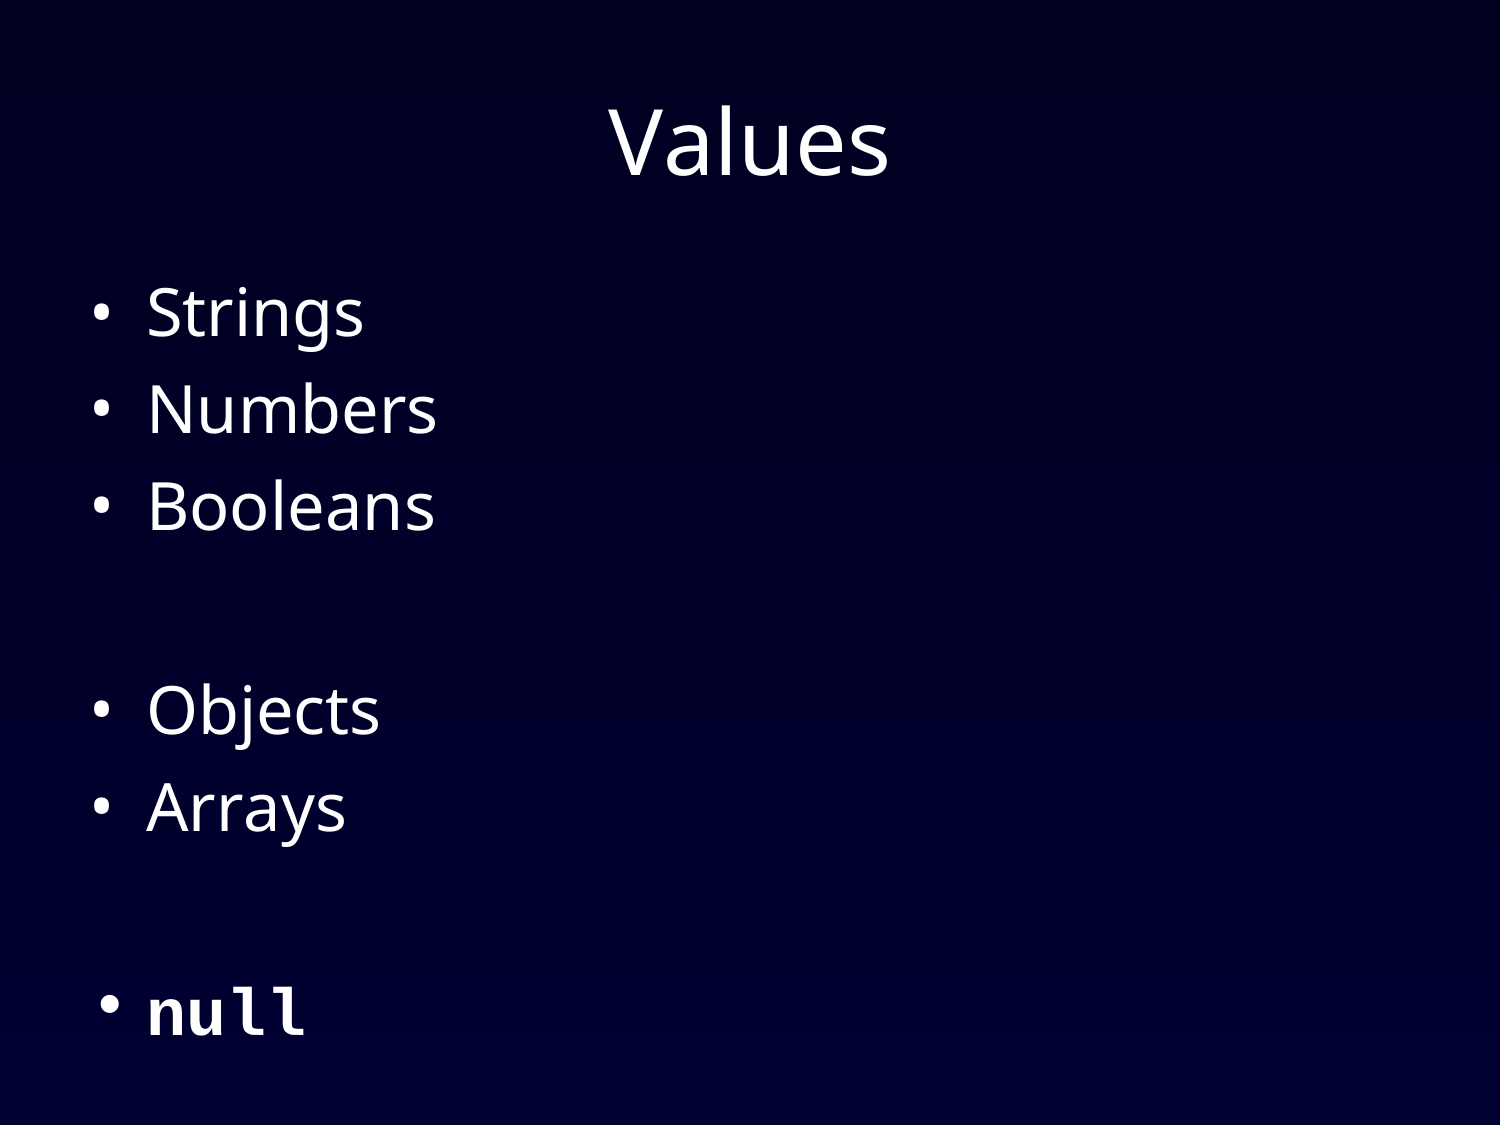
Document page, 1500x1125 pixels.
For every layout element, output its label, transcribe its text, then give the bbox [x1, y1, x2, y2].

title Values [75, 45, 1426, 233]
list Strings Numbers Booleans Objects Arrays null [75, 262, 1426, 1101]
